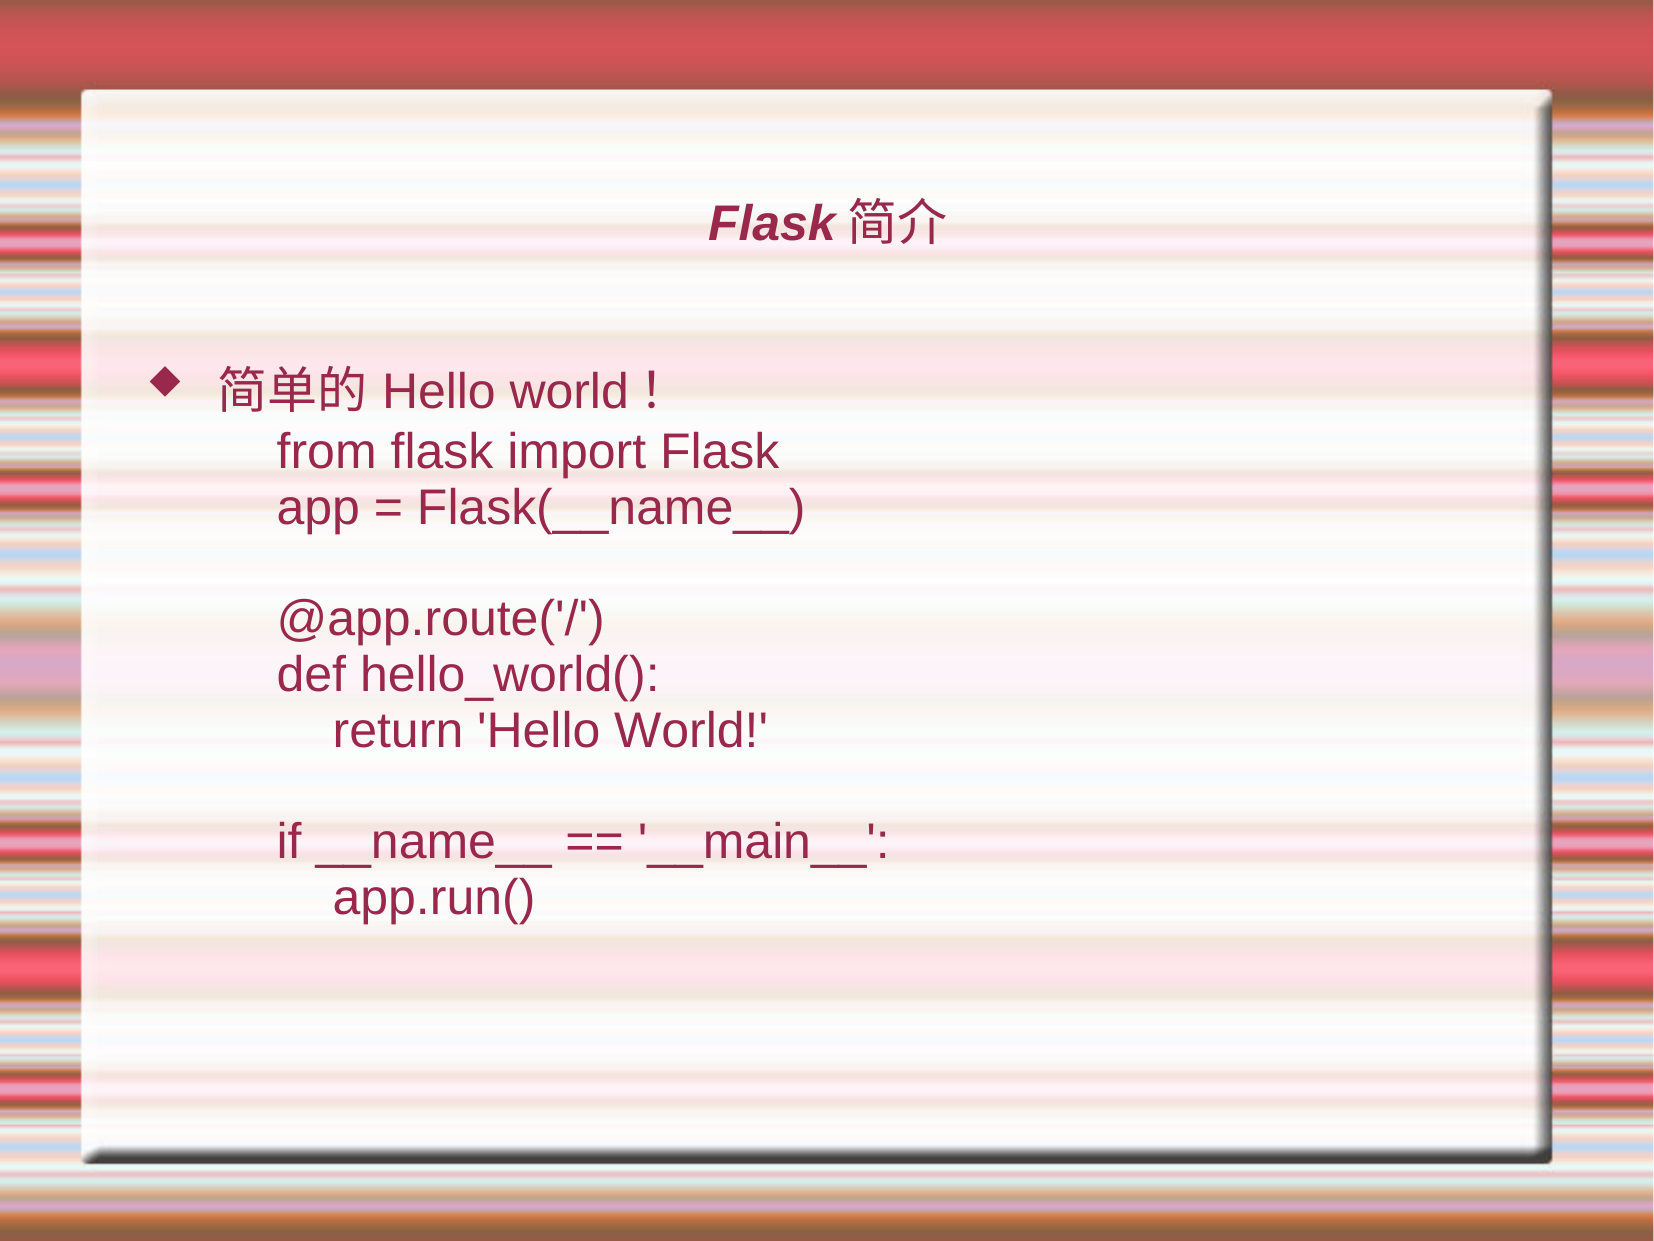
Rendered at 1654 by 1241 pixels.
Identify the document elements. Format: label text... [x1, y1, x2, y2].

title Flask简介 [121, 114, 1534, 322]
picture [0, 0, 1654, 1241]
list 简单的Hello world！ from flask import Flask app = Flask(__name__) @app.route('/') def hello_world(): return 'Hello World!' if __name__ == '__main__': app.run() [134, 350, 1516, 1132]
